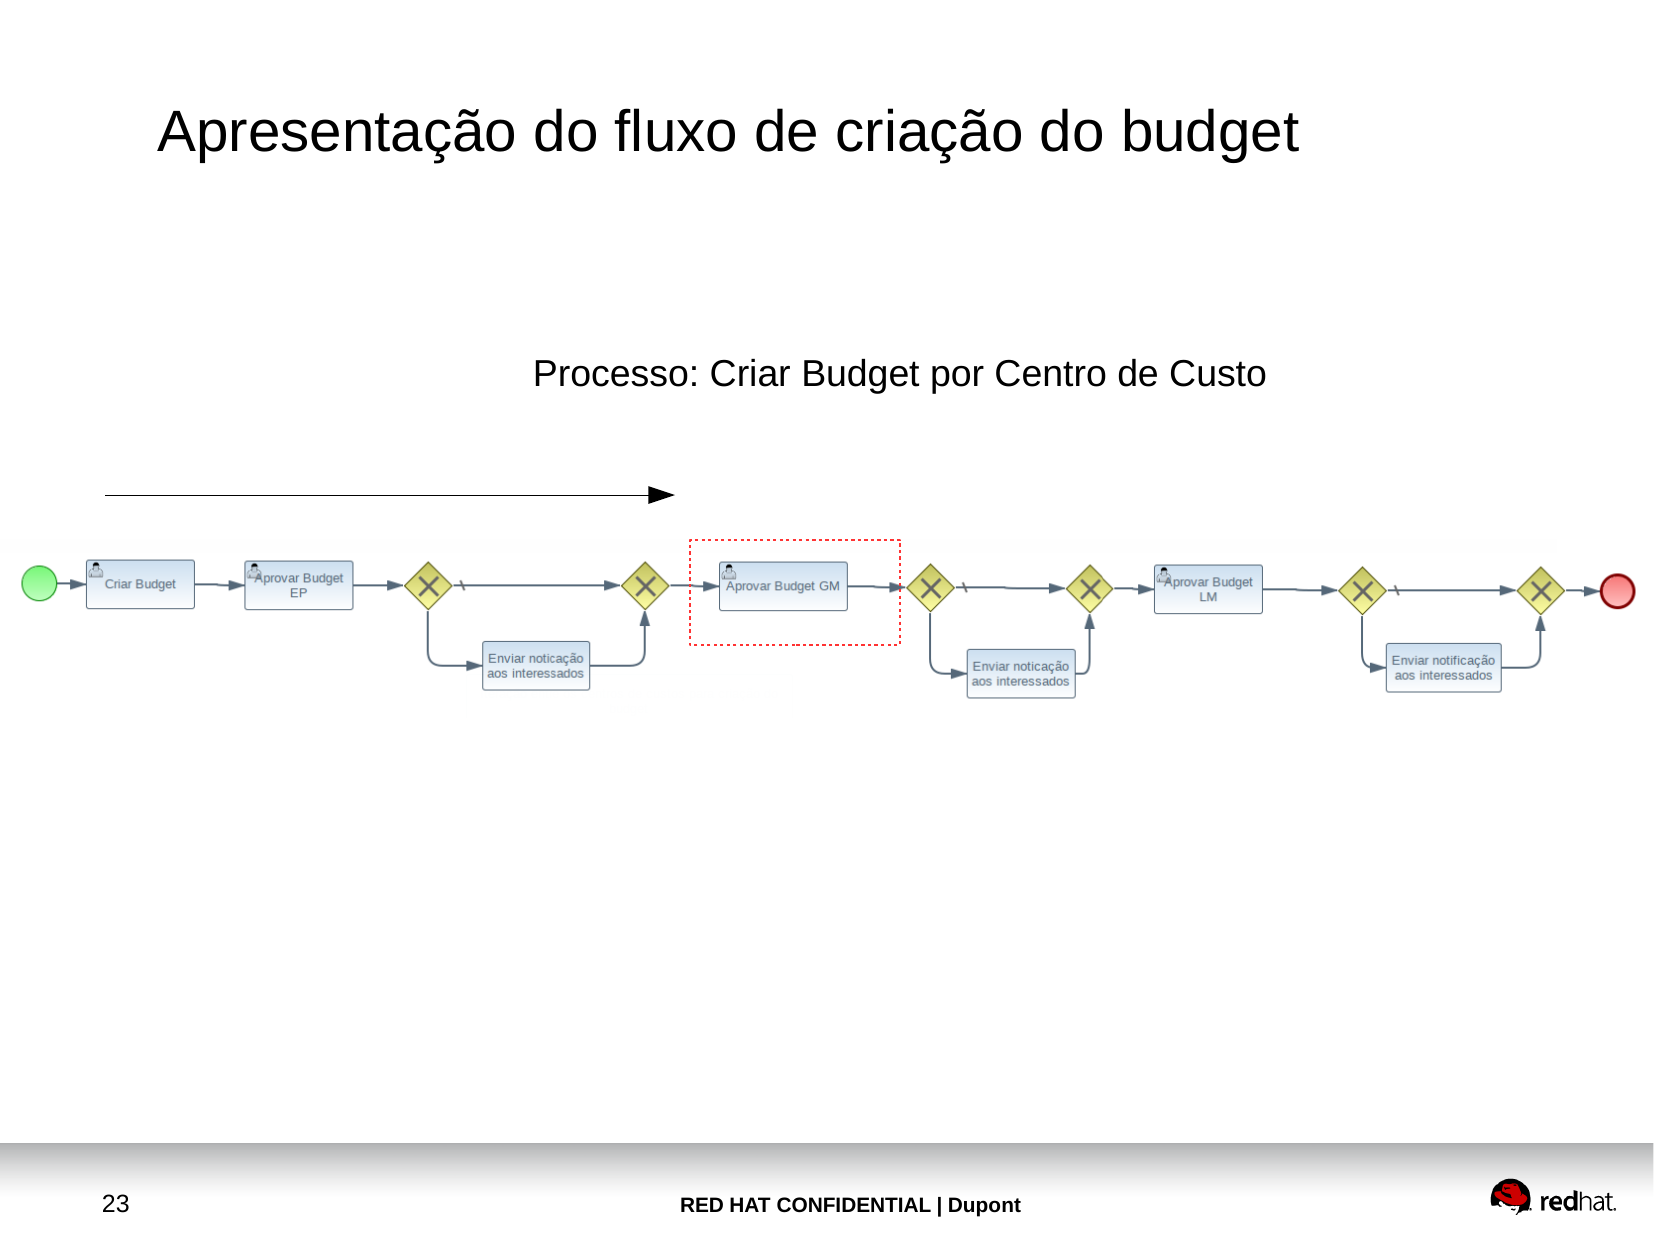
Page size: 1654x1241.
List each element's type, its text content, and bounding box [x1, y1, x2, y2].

picture [0, 539, 1654, 718]
text_box Processo: Criar Budget por Centro de Custo [518, 345, 1293, 402]
picture [0, 1143, 1654, 1241]
text_box Apresentação do fluxo de criação do budget [82, 37, 1571, 226]
